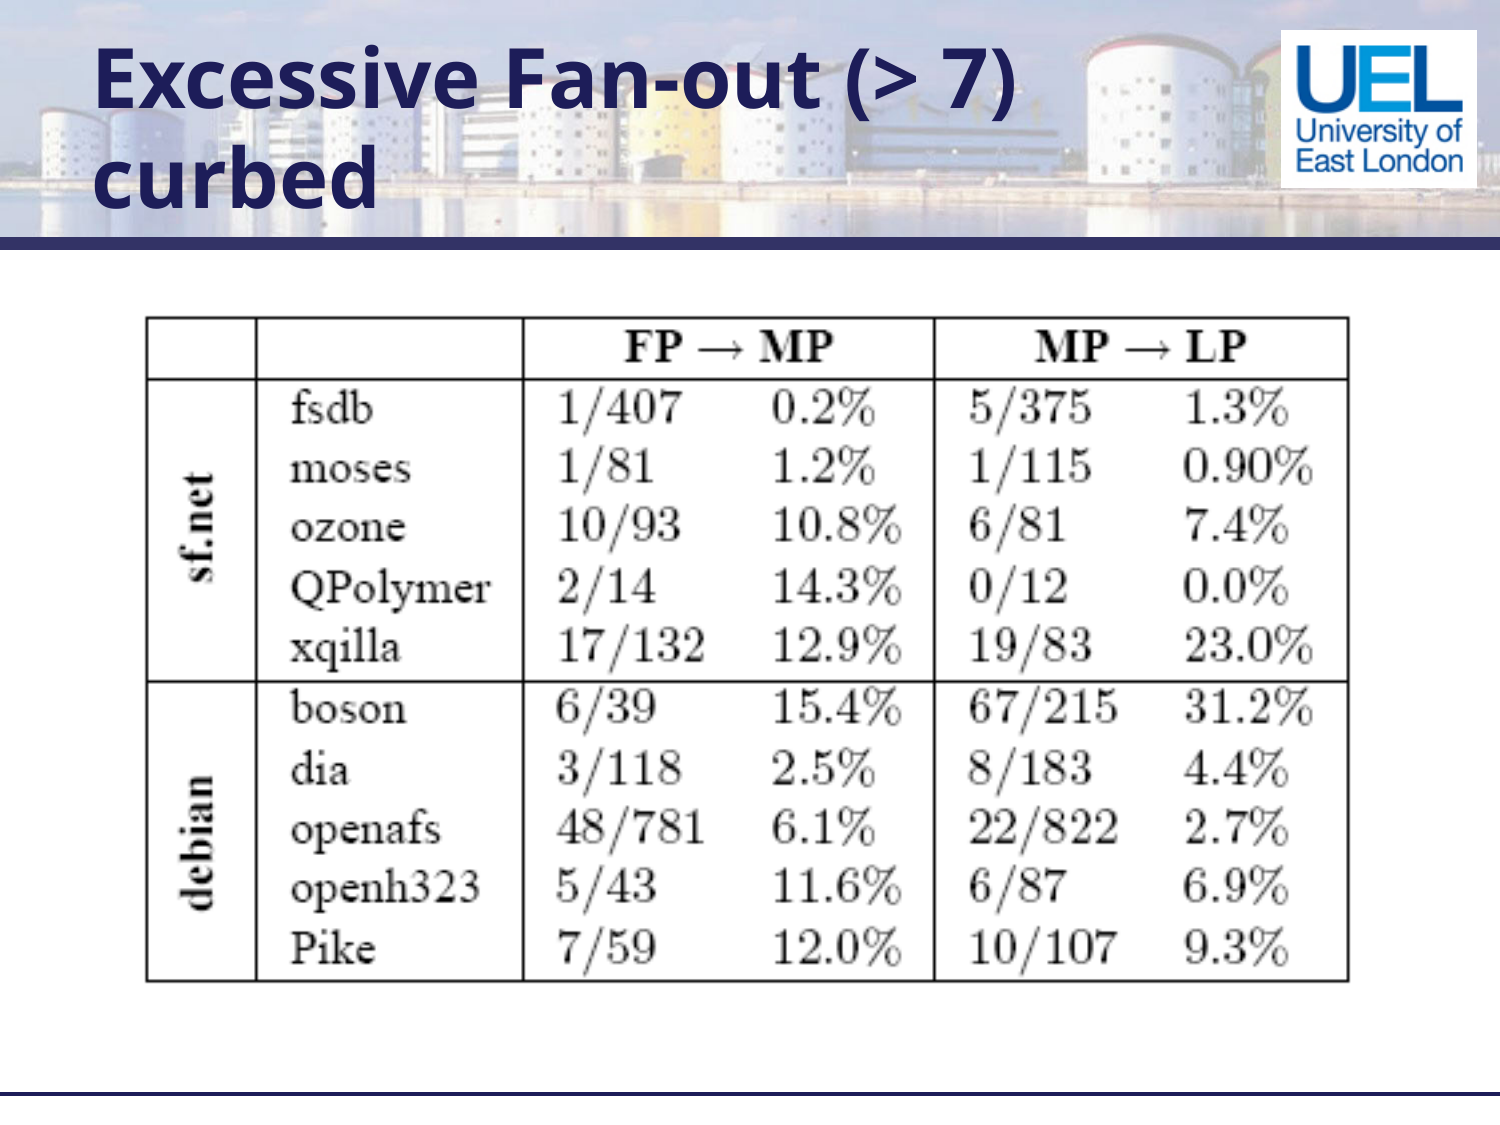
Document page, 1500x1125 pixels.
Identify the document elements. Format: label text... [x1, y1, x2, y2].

picture [0, 0, 1500, 237]
title Excessive Fan-out (> 7) curbed [76, 10, 1247, 241]
picture [133, 296, 1361, 994]
